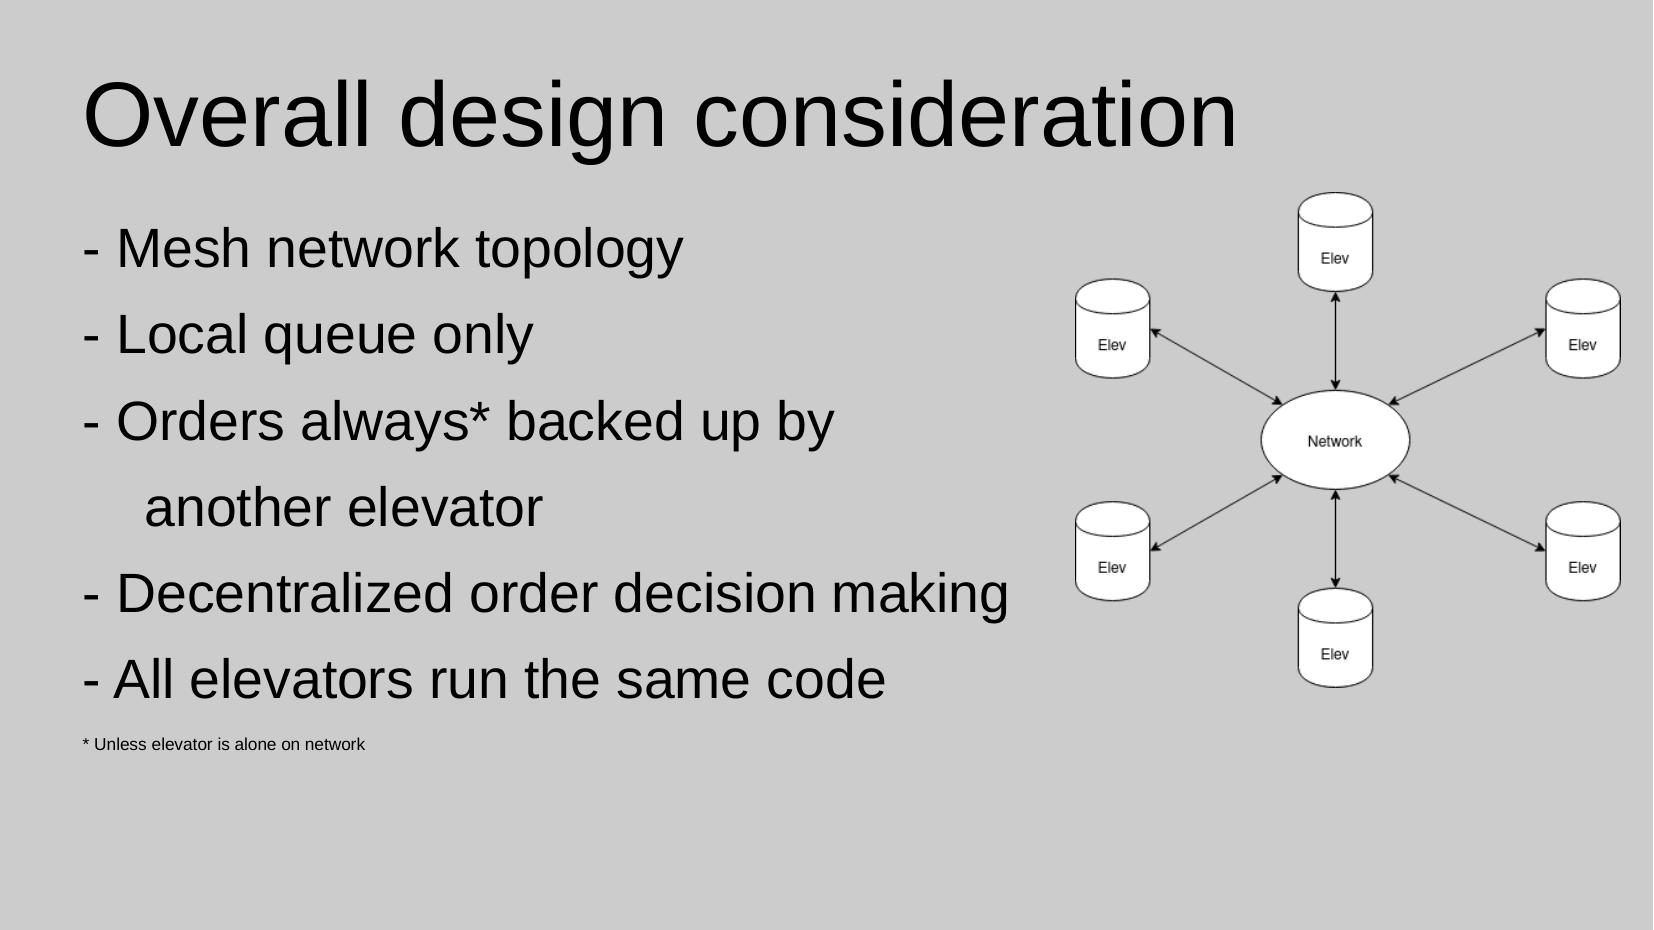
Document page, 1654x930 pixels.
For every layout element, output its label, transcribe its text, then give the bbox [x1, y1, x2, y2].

title Overall design consideration [82, 37, 1571, 193]
list - Mesh network topology - Local queue only - Orders always* backed up by another elevator - Decentralized order decision making - All elevators run the same code * Unless elevator is alone on network [82, 217, 1571, 757]
picture [1075, 192, 1621, 688]
